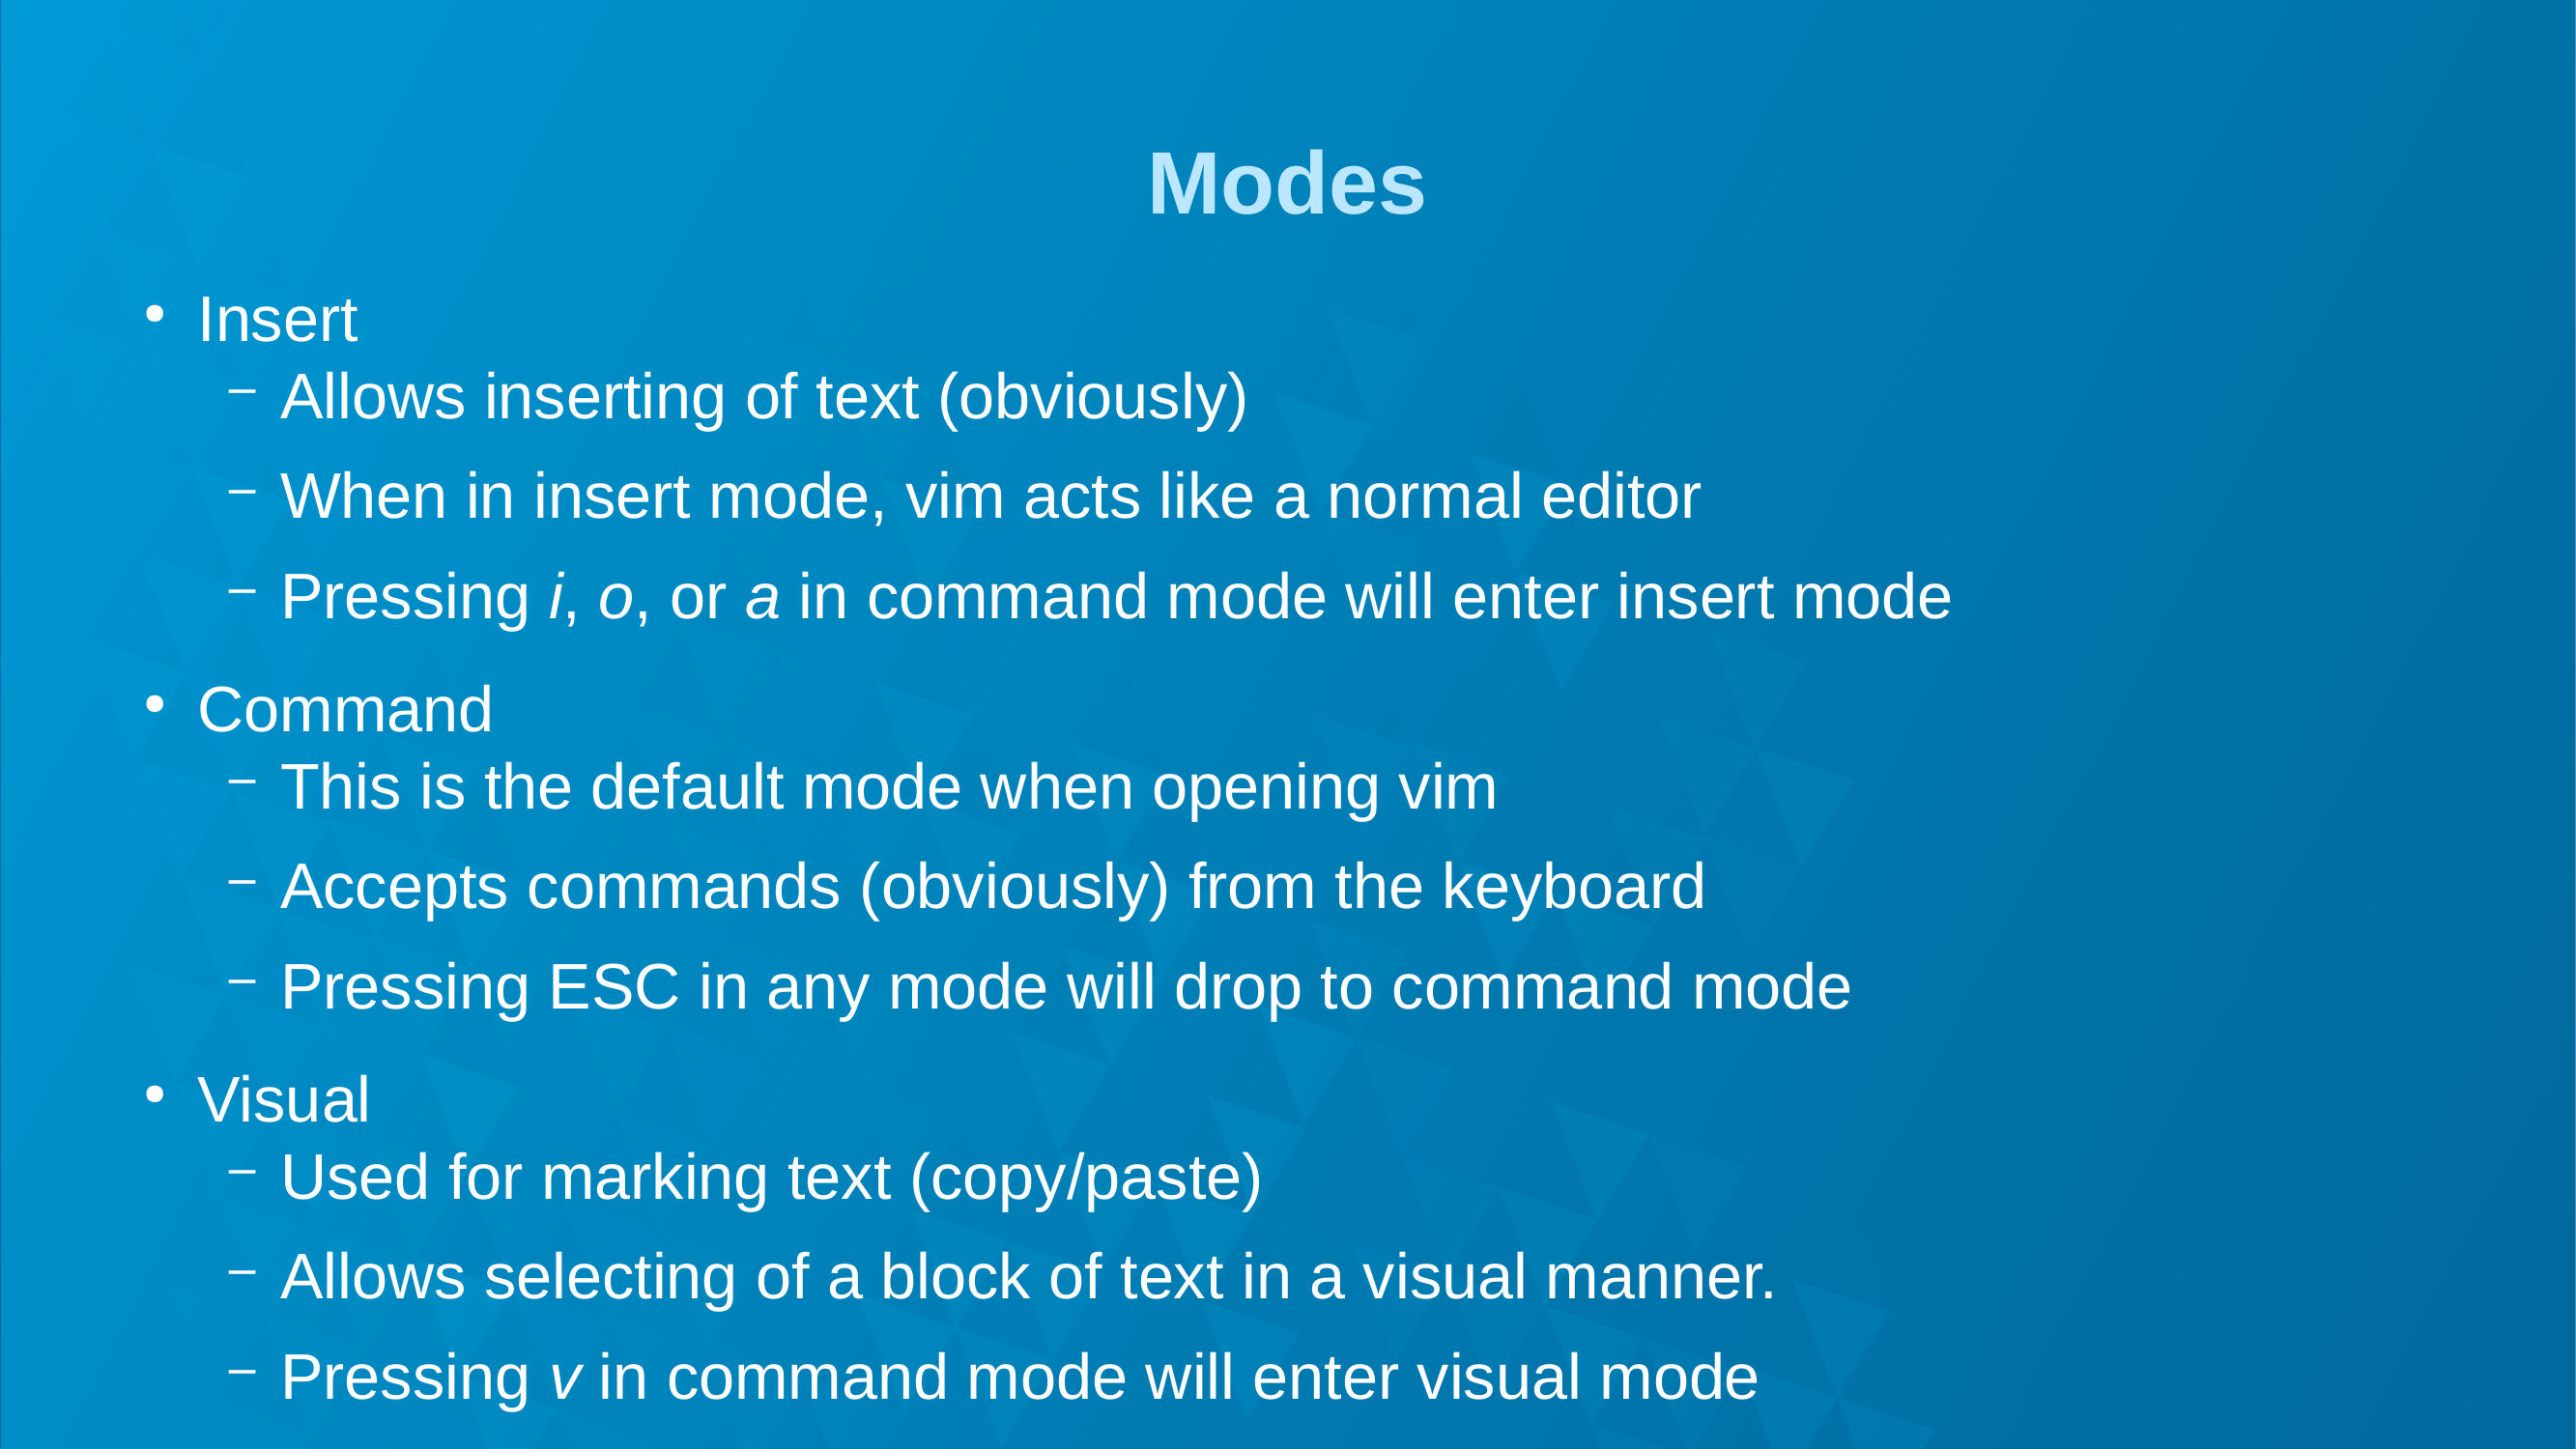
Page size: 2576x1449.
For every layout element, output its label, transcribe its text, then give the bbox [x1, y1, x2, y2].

title Modes [129, 58, 2447, 270]
list Insert Allows inserting of text (obviously) When in insert mode, vim acts like a normal editor Pressing i, o, or a in command mode will enter insert mode Command This is the default mode when opening vim Accepts commands (obviously) from the keyboard Pressing ESC in any mode will drop to command mode Visual Used for marking text (copy/paste) Allows selecting of a block of text in a visual manner. Pressing v in command mode will enter visual mode [129, 270, 2447, 1226]
